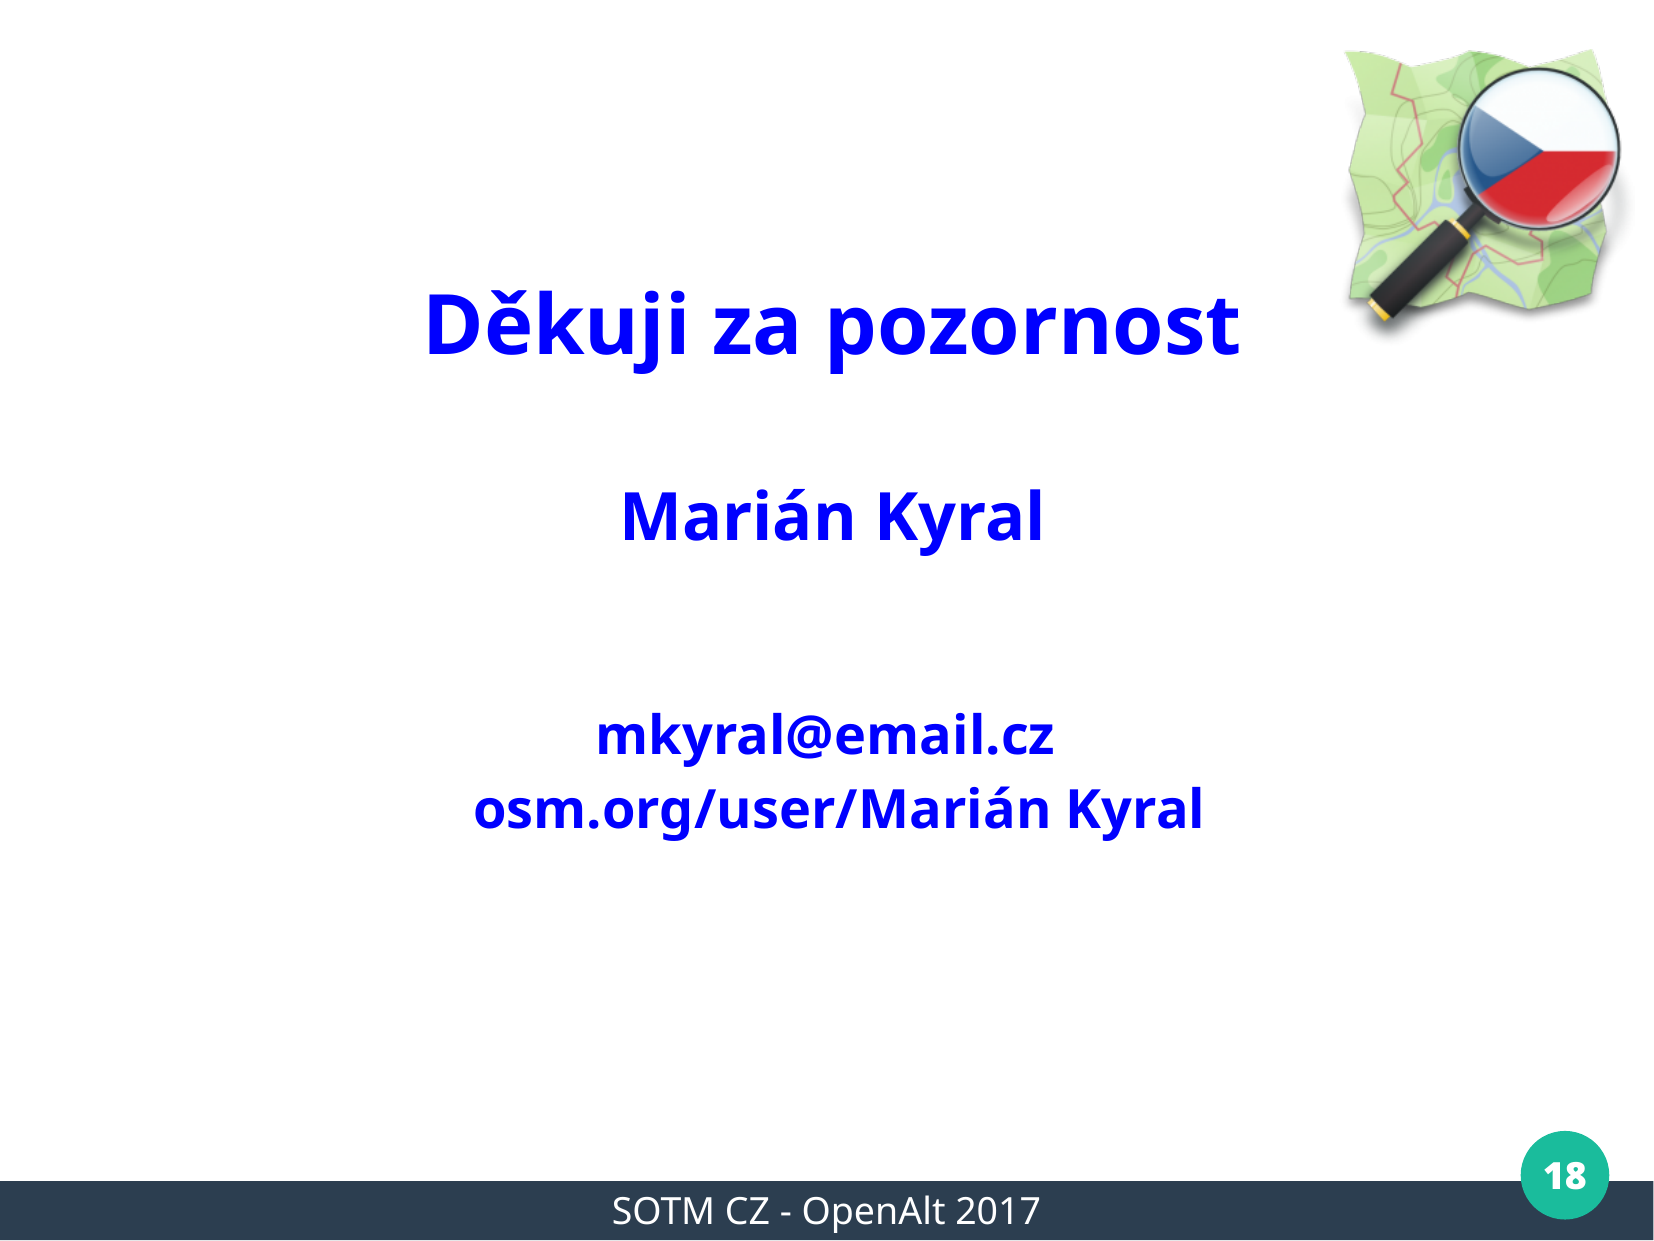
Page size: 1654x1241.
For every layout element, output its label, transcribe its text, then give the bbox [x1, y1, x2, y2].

subtitle Děkuji za pozornost Marián Kyral mkyral@email.cz osm.org/user/Marián Kyral [59, 49, 1607, 1134]
picture [1607, 49, 1635, 350]
